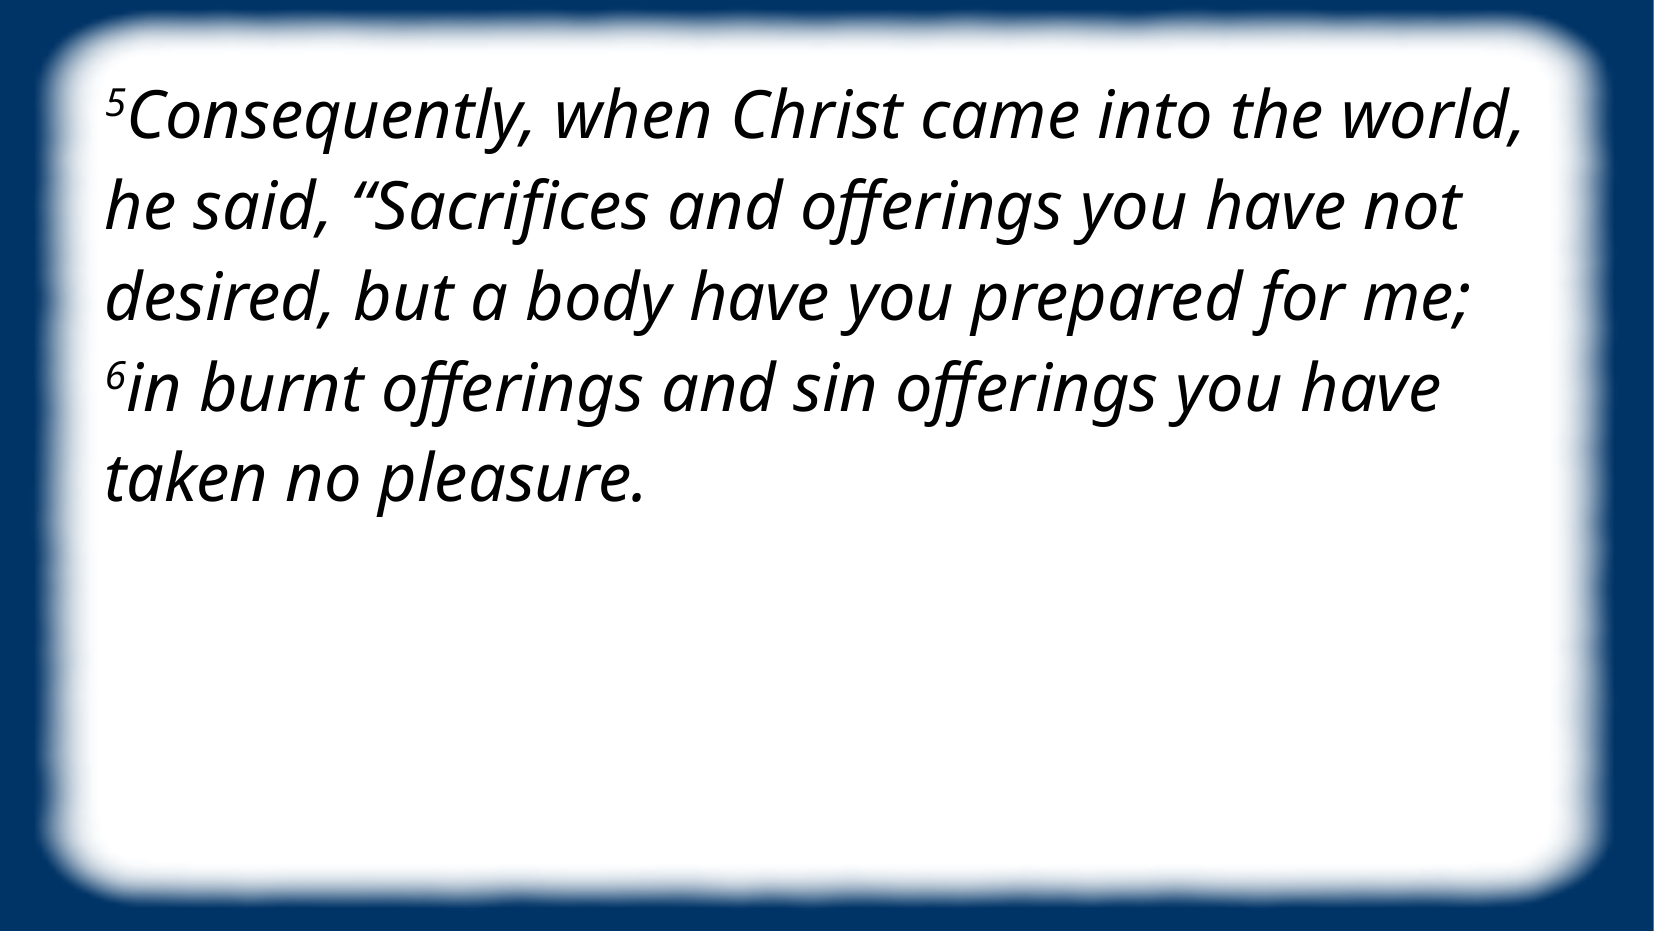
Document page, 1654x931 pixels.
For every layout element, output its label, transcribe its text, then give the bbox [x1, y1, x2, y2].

text_box 5Consequently, when Christ came into the world, he said, “Sacrifices and offerings you have not desired, but a body have you prepared for me; 6in burnt offerings and sin offerings you have taken no pleasure. [90, 60, 1576, 519]
picture [0, 0, 1654, 931]
